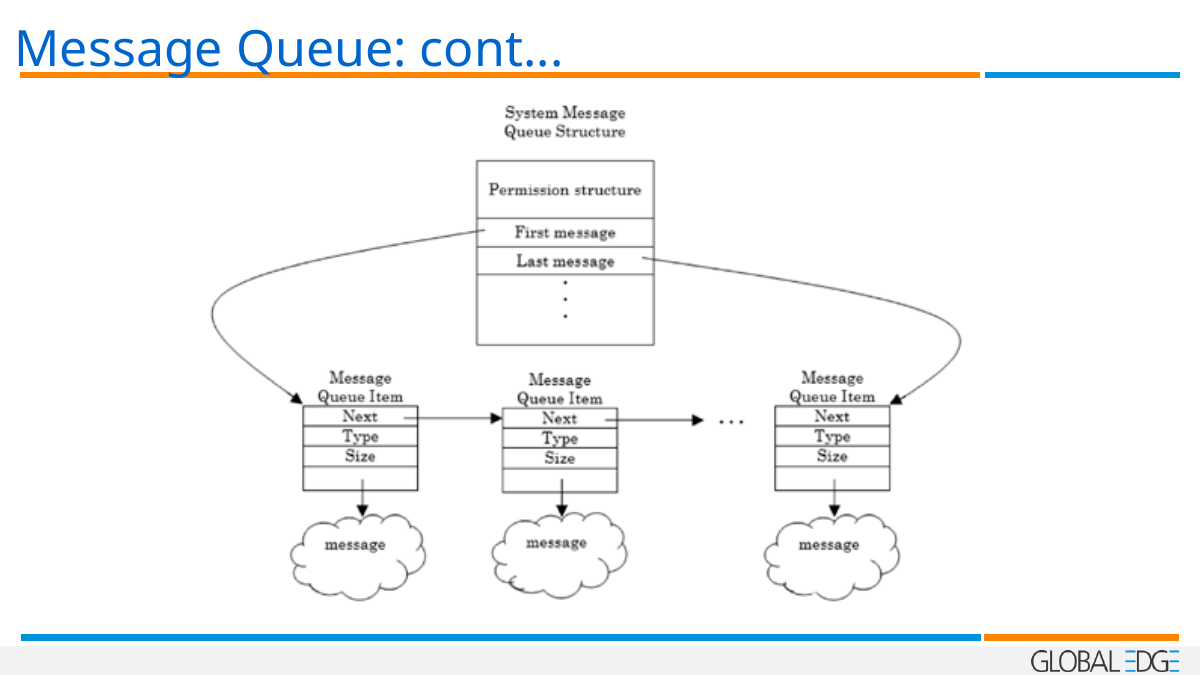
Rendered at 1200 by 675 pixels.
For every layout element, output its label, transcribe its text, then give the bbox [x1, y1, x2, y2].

text_box Message Queue: cont... [0, 5, 1177, 80]
picture [1031, 650, 1179, 672]
picture [209, 103, 963, 603]
